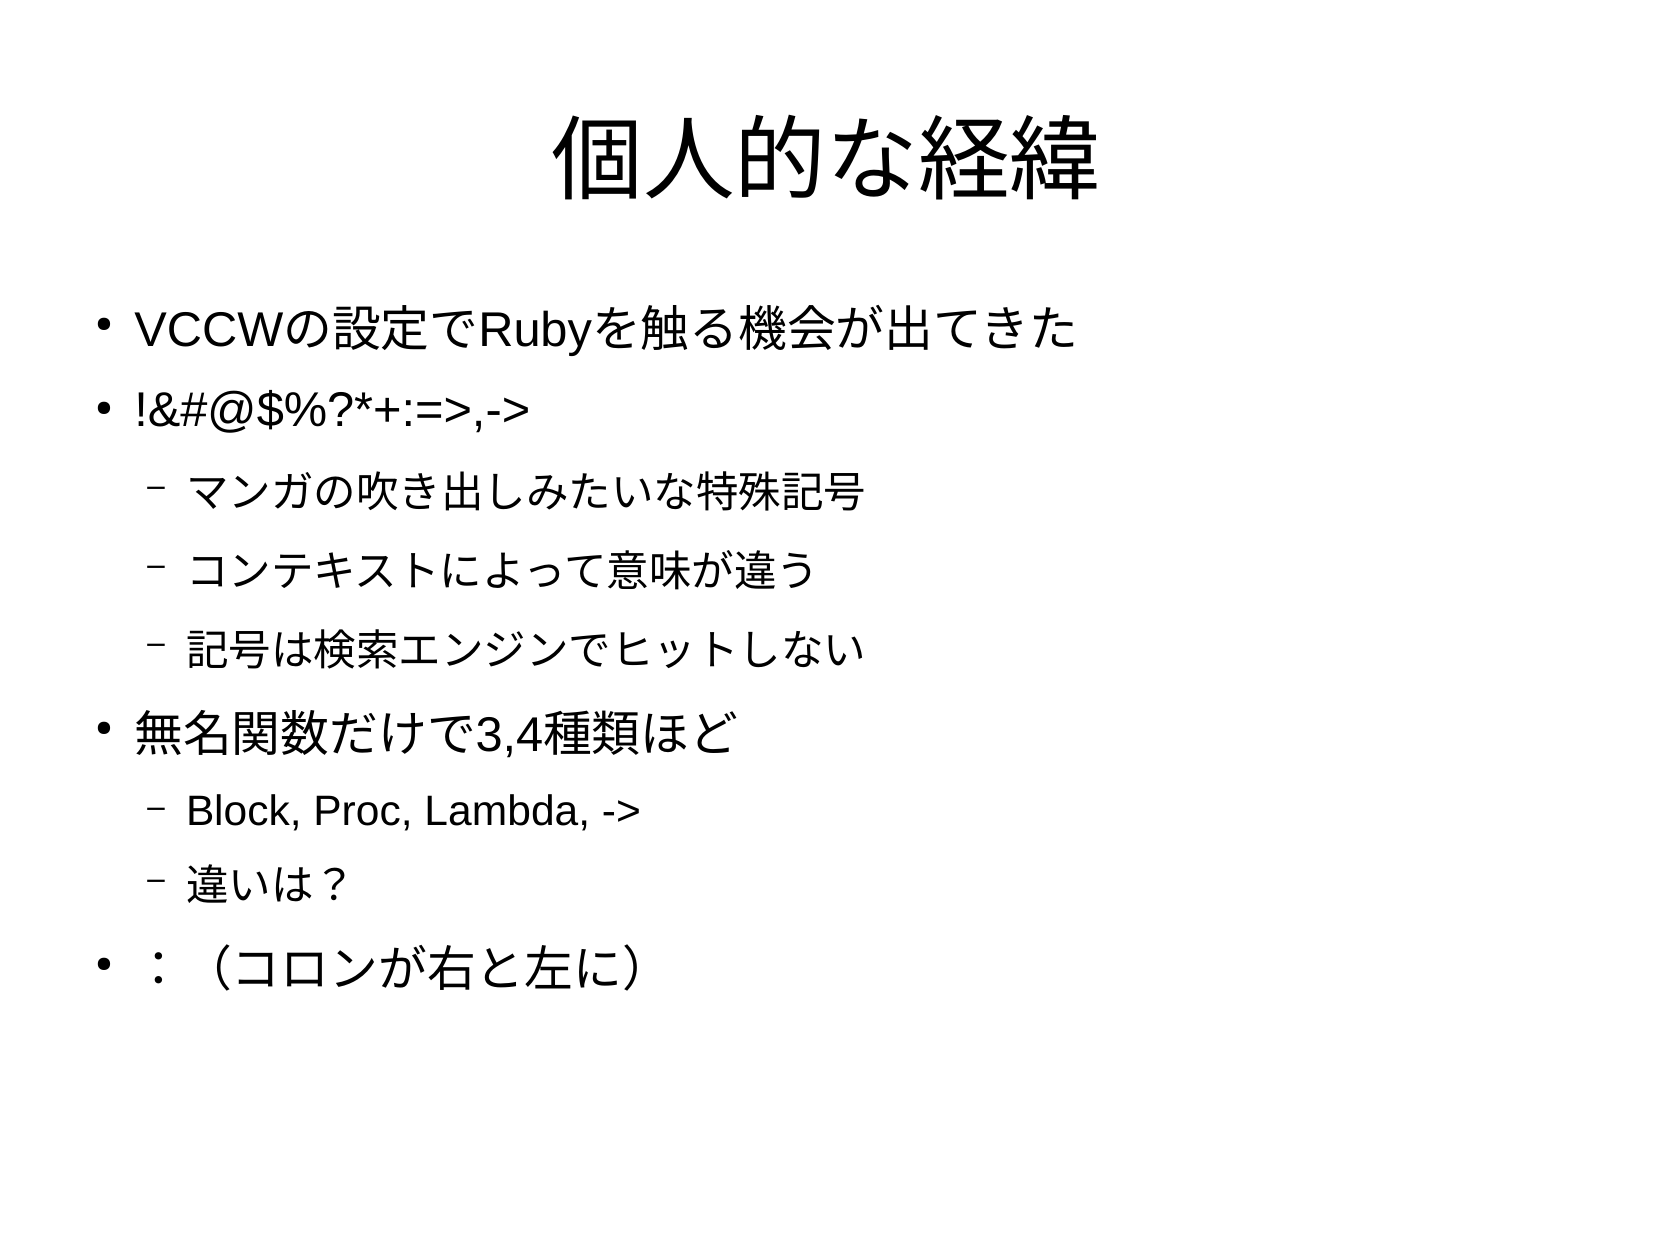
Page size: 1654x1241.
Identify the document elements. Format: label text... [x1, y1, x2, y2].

title 個人的な経緯 [82, 49, 1571, 257]
list VCCWの設定でRubyを触る機会が出てきた !&#@$%?*+:=>,-> マンガの吹き出しみたいな特殊記号 コンテキストによって意味が違う 記号は検索エンジンでヒットしない 無名関数だけで3,4種類ほど Block, Proc, Lambda, -> 違いは？ ：（コロンが右と左に） [82, 290, 1571, 1010]
